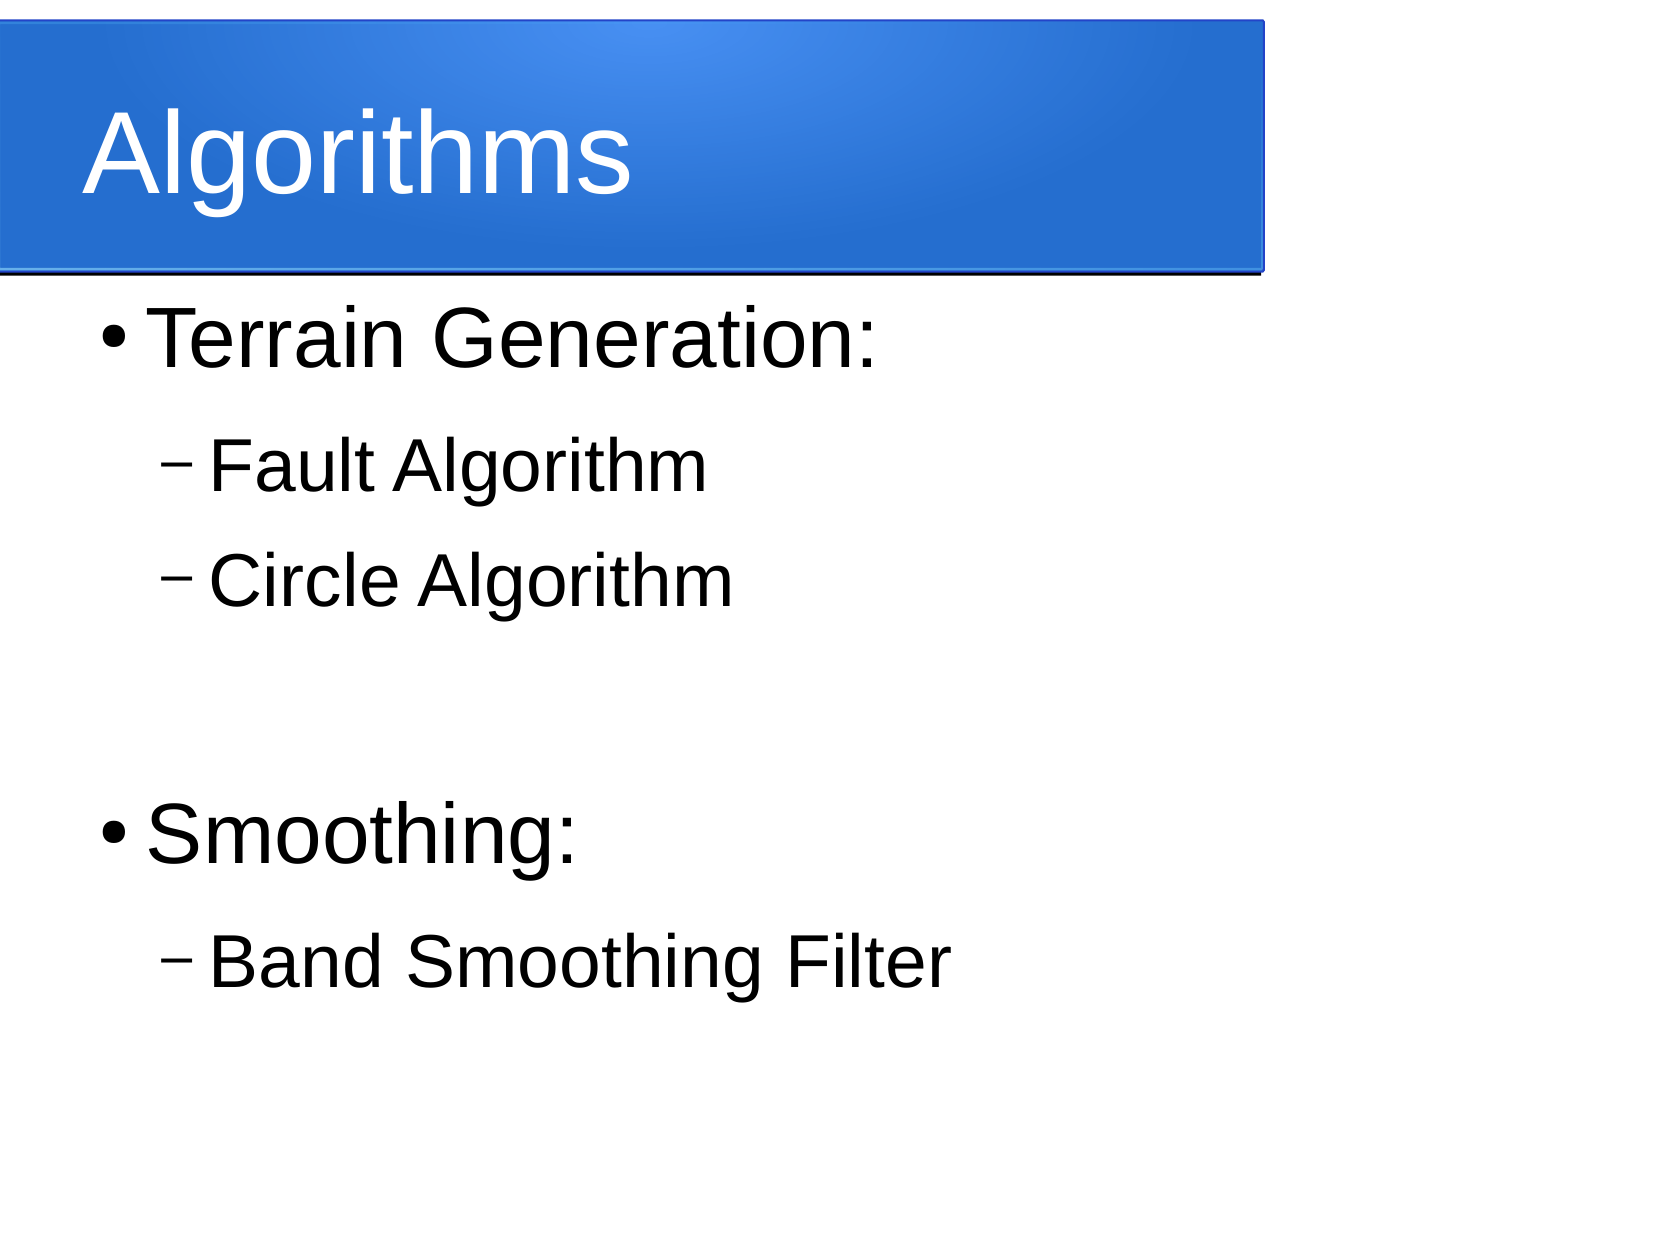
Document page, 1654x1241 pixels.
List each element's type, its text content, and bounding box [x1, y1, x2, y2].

title Algorithms [82, 49, 1250, 257]
list Terrain Generation: Fault Algorithm Circle Algorithm Smoothing: Band Smoothing Filter [82, 290, 1538, 1010]
